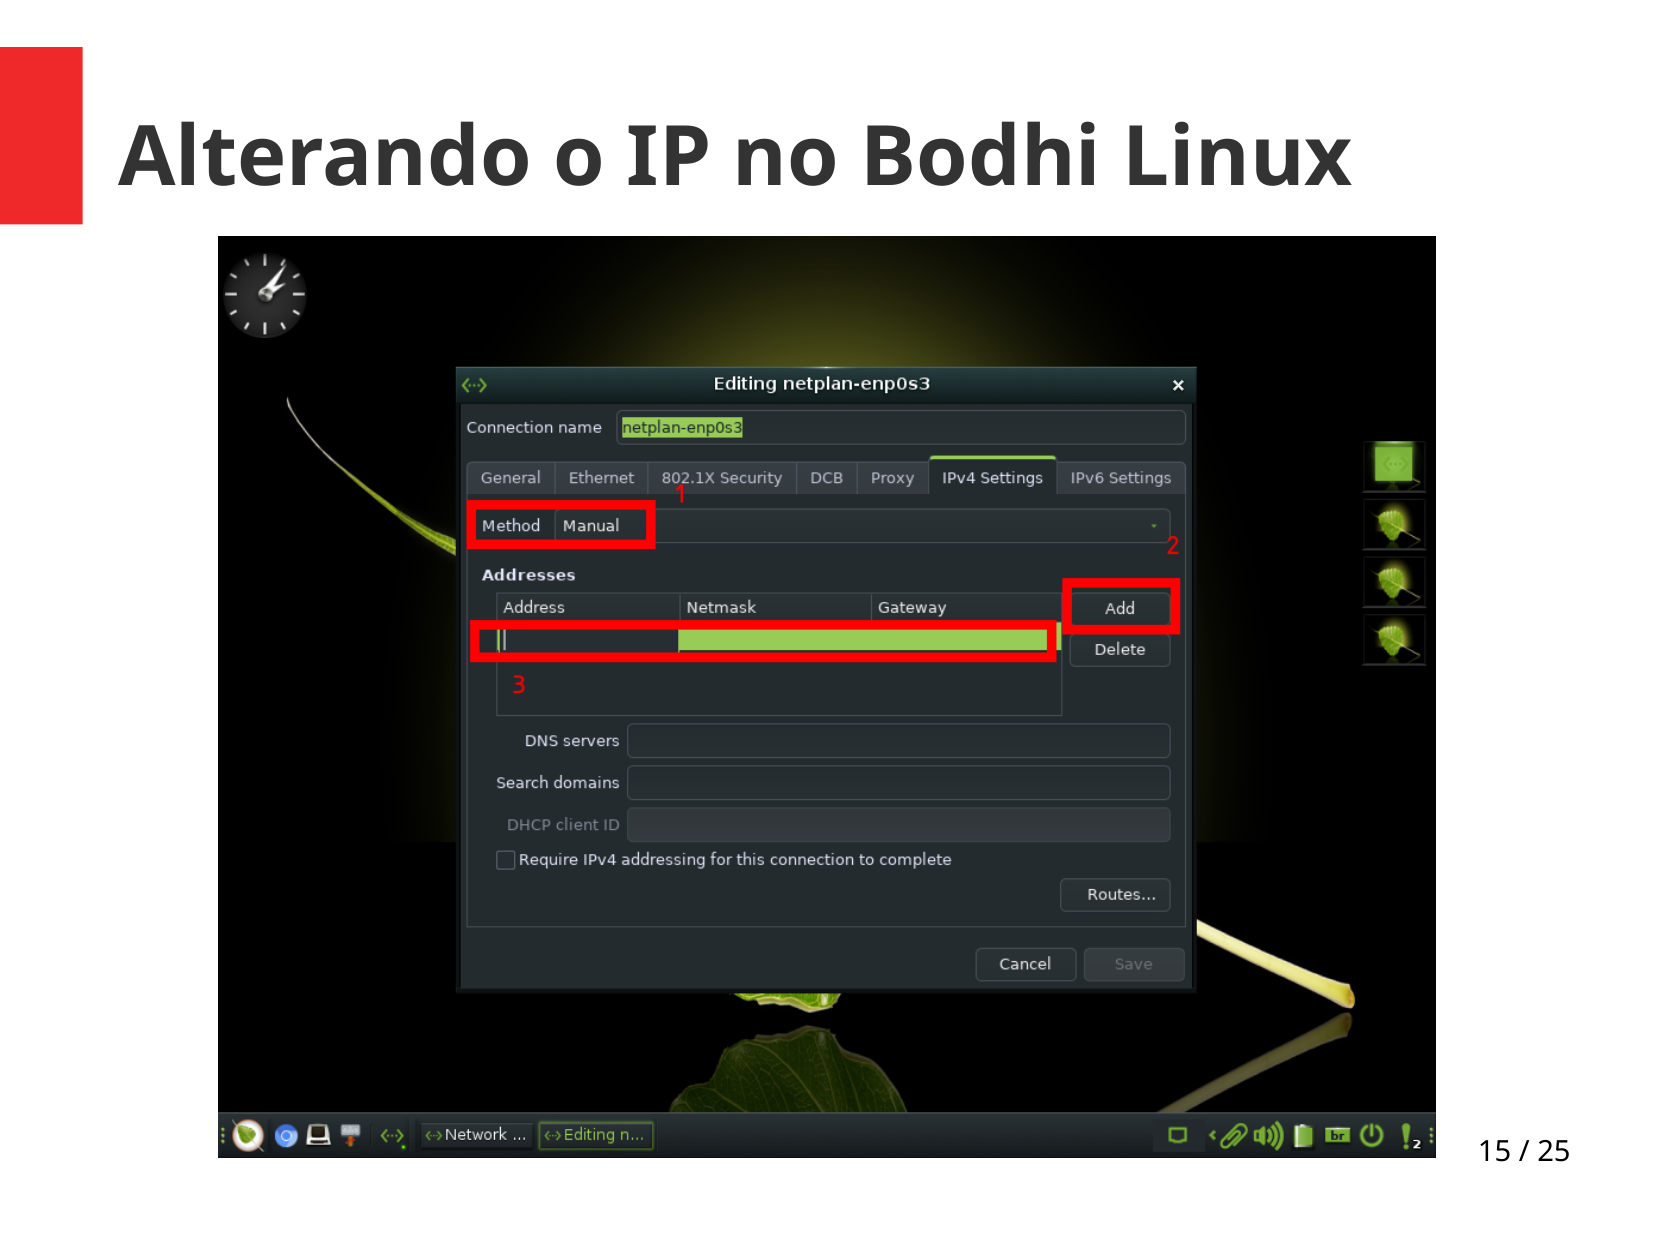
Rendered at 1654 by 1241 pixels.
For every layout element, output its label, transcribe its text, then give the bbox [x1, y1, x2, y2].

picture [218, 236, 1436, 1158]
title Alterando o IP no Bodhi Linux [118, 49, 1571, 257]
